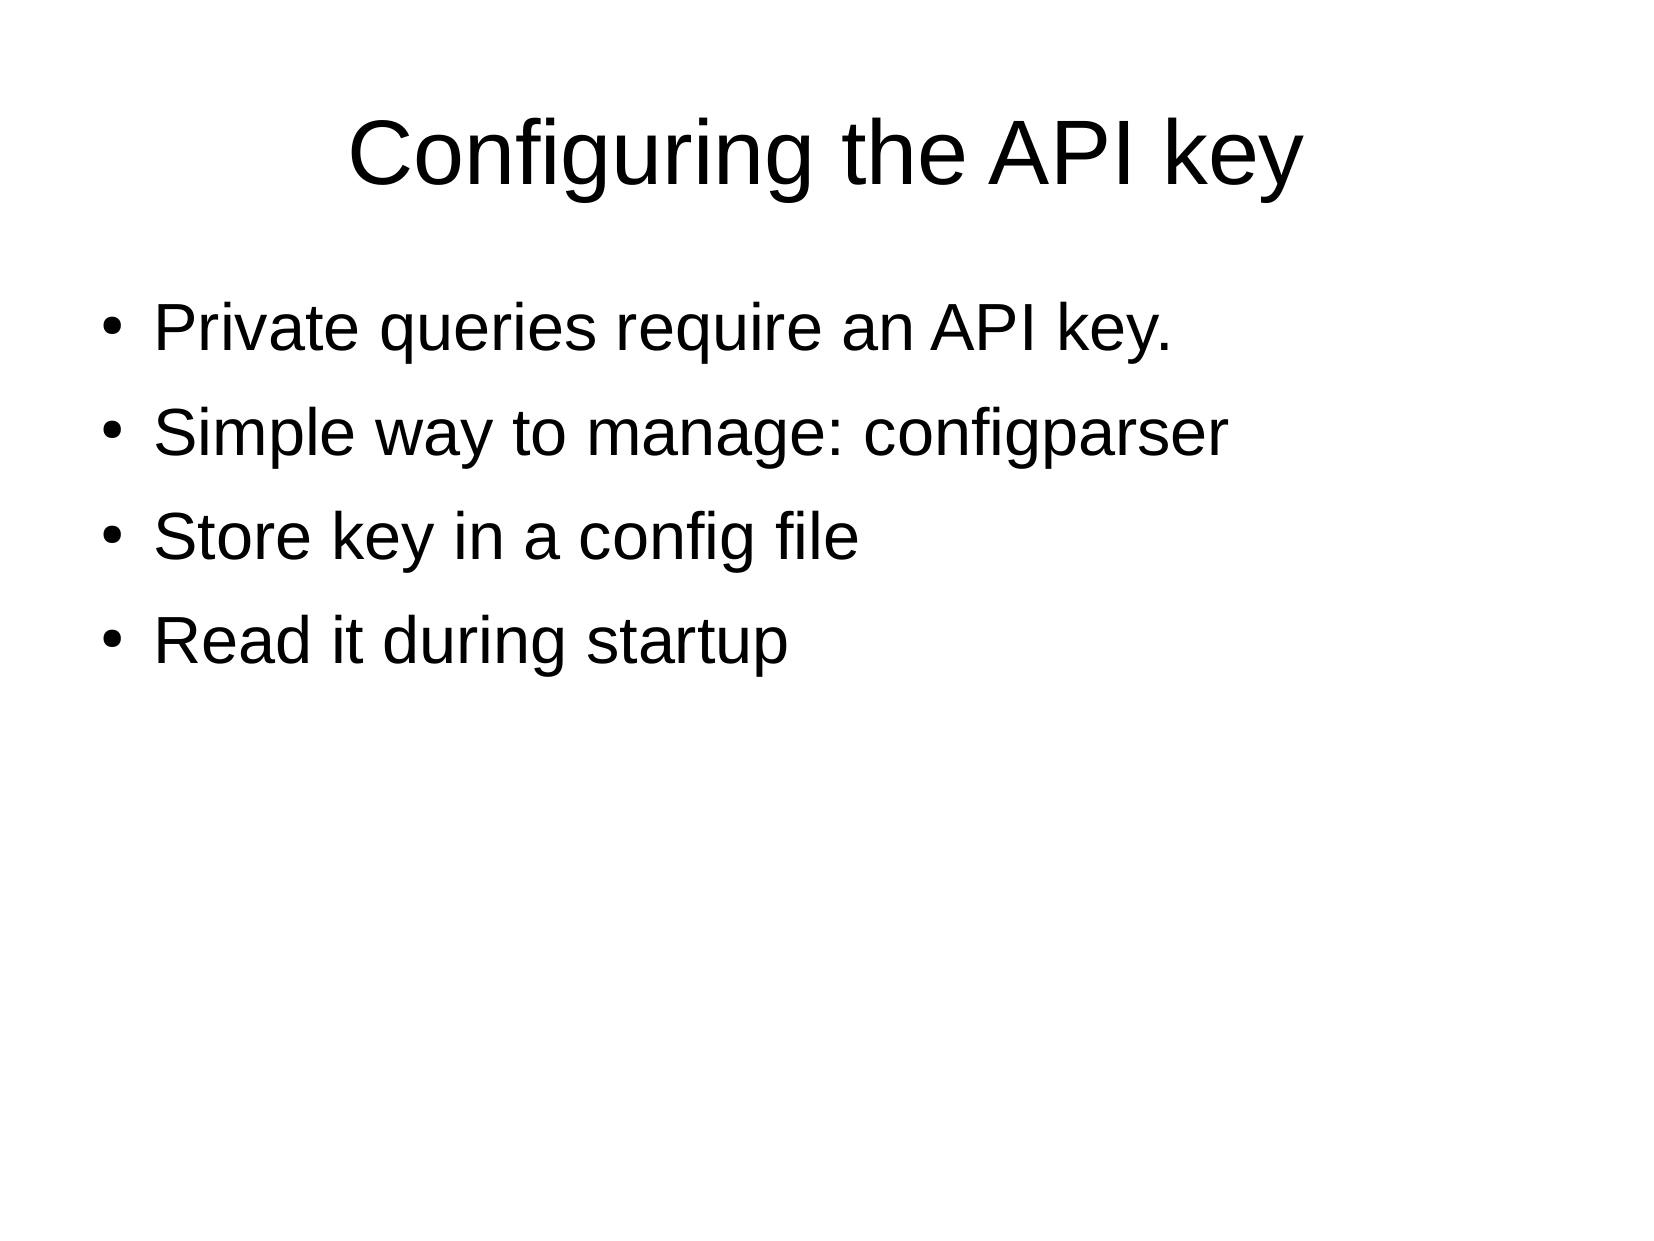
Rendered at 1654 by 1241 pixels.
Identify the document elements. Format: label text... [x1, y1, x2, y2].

list Private queries require an API key. Simple way to manage: configparser Store key in a config file Read it during startup [82, 290, 1571, 1010]
title Configuring the API key [82, 49, 1571, 257]
